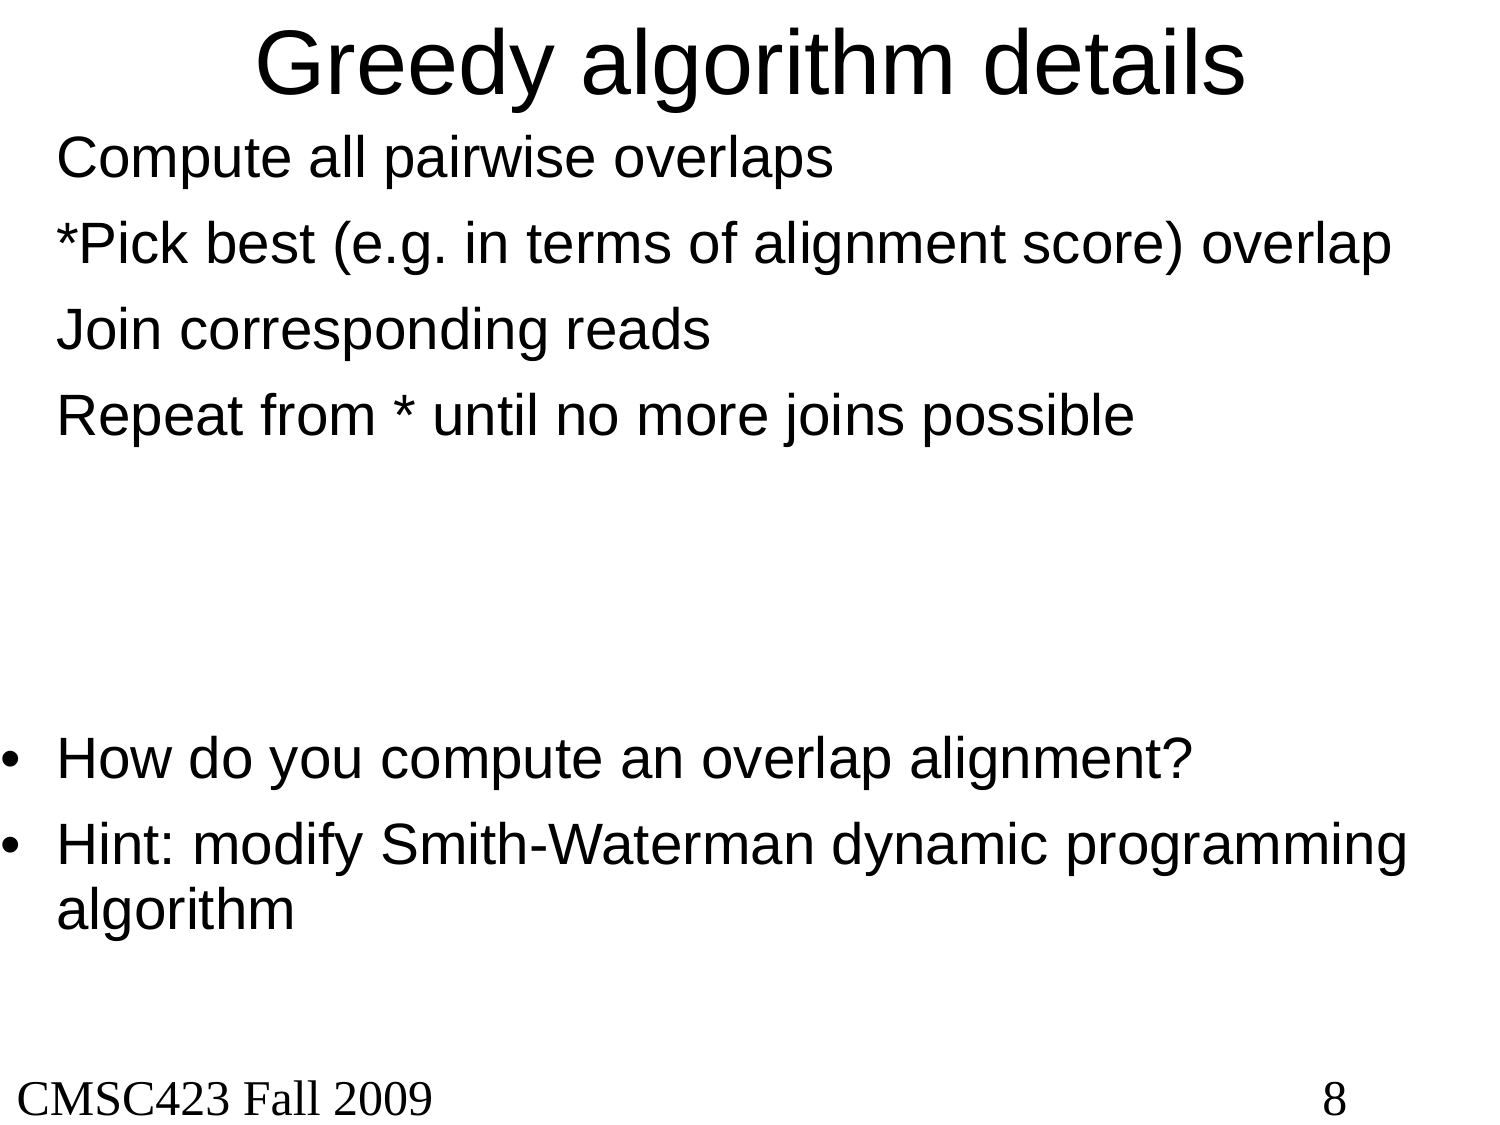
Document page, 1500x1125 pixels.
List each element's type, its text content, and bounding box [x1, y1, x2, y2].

list Compute all pairwise overlaps *Pick best (e.g. in terms of alignment score) overlap Join corresponding reads Repeat from * until no more joins possible How do you compute an overlap alignment? Hint: modify Smith-Waterman dynamic programming algorithm [0, 124, 1497, 1125]
title Greedy algorithm details [19, 9, 1485, 116]
